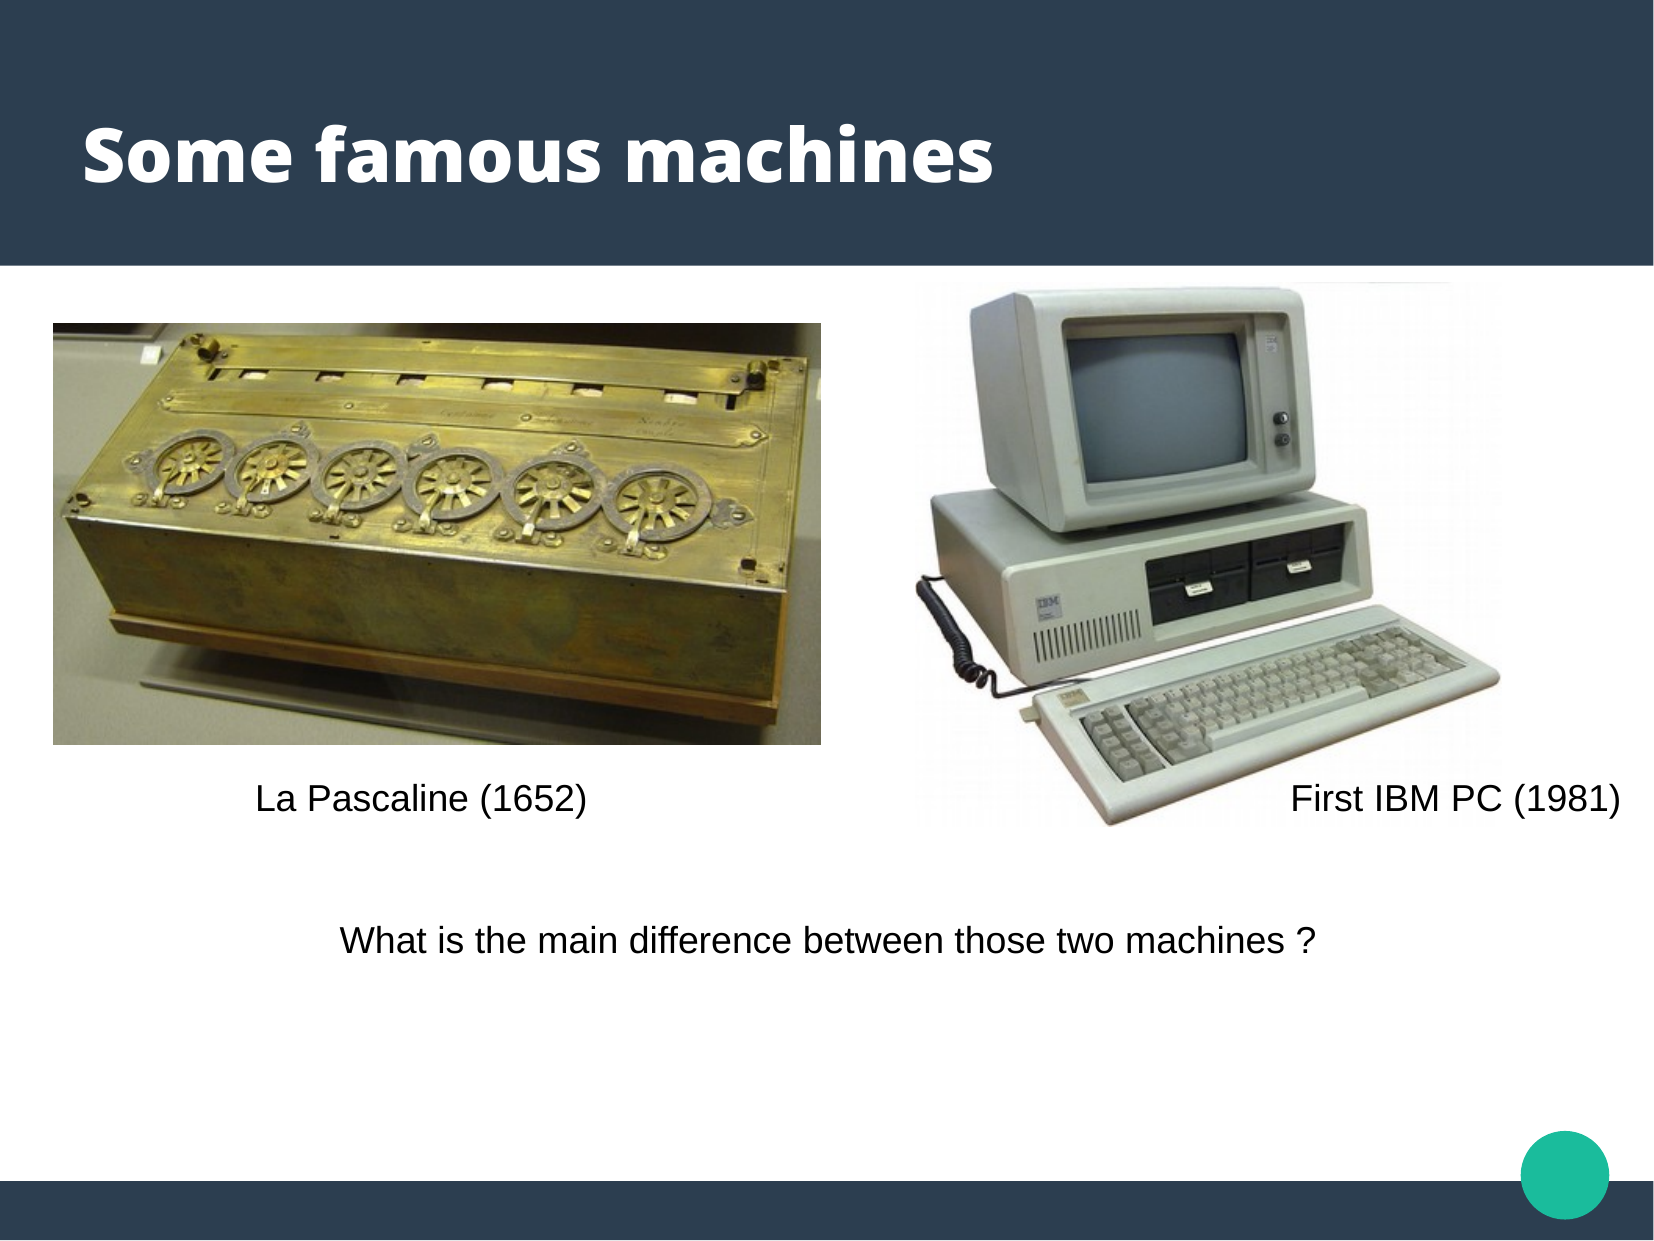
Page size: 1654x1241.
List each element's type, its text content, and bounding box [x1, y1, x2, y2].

picture [915, 282, 1502, 827]
title Some famous machines [82, 49, 1571, 257]
text_box What is the main difference between those two machines ? [324, 911, 1332, 969]
picture [53, 323, 821, 745]
text_box La Pascaline (1652) [240, 769, 603, 827]
text_box First IBM PC (1981) [1275, 769, 1637, 827]
